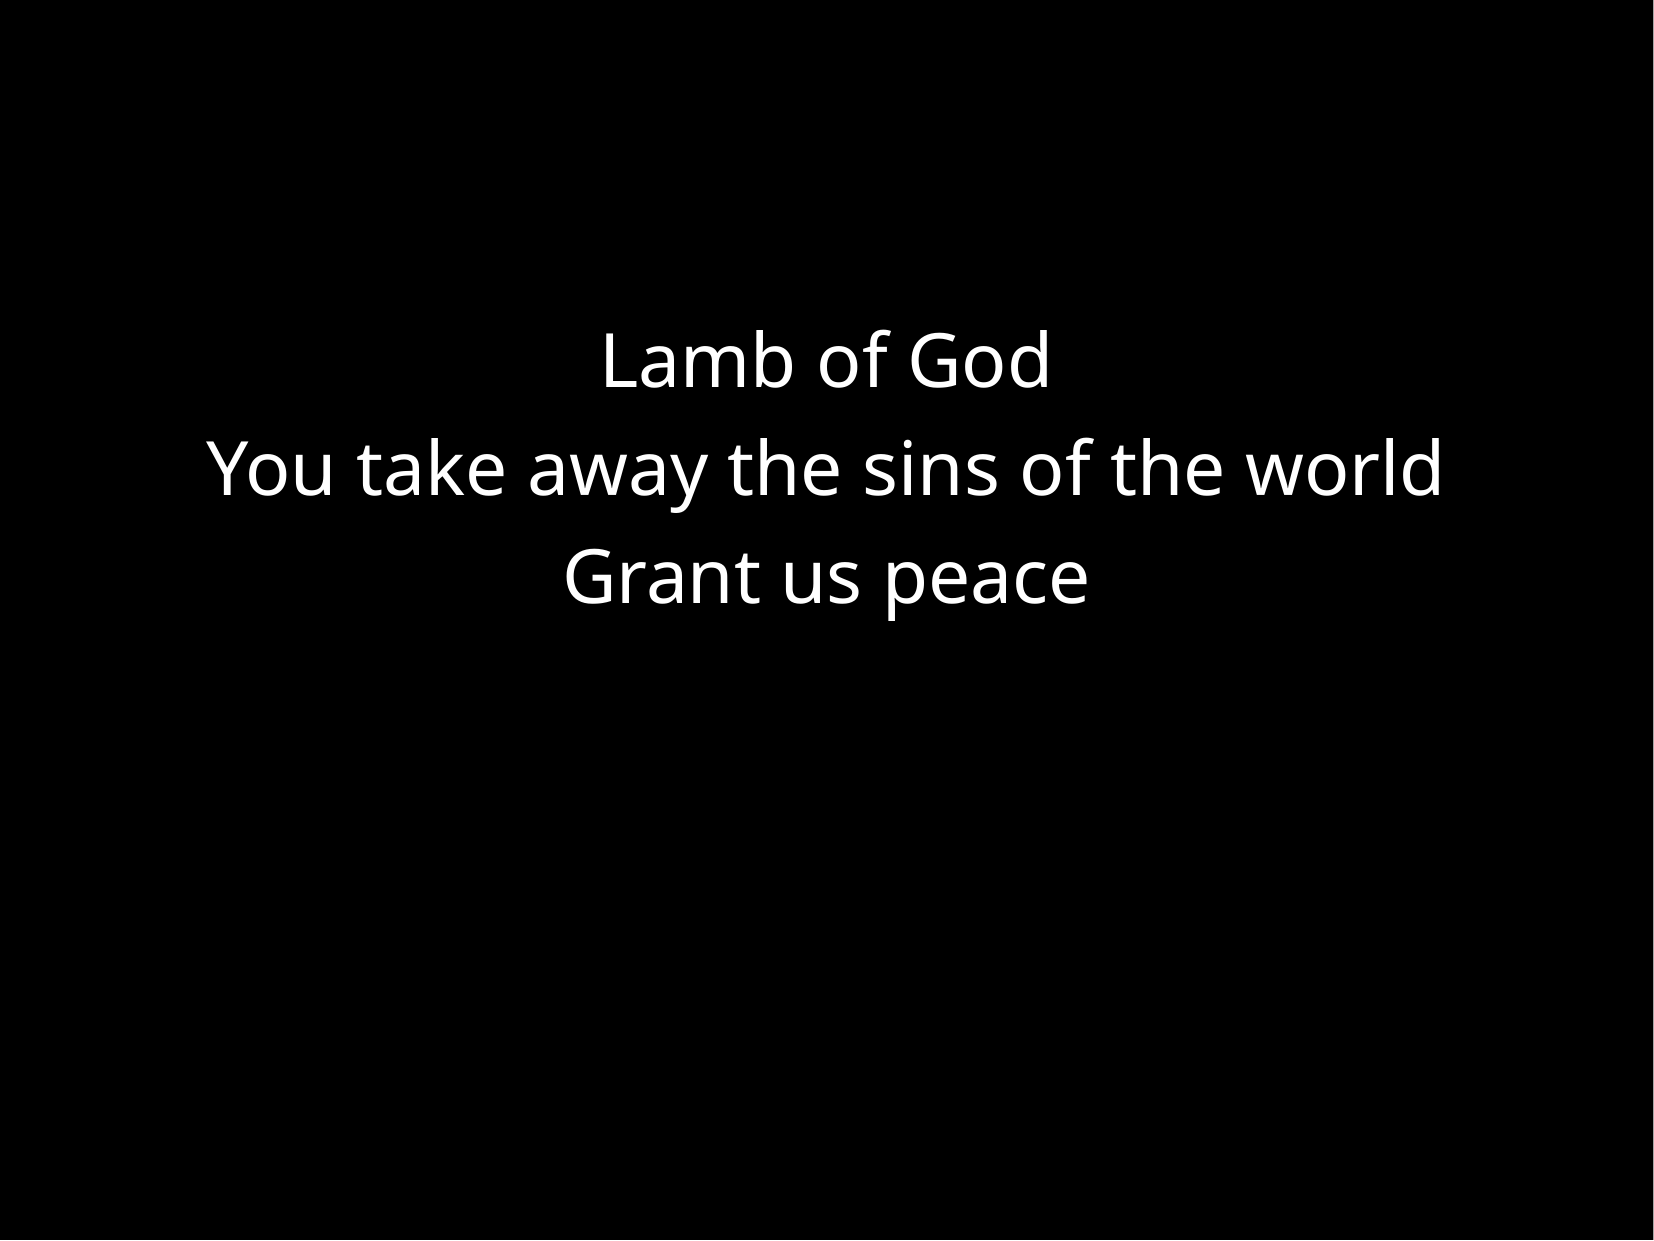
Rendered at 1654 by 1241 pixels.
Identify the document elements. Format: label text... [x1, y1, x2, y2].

list Lamb of God You take away the sins of the world Grant us peace [0, 307, 1654, 1241]
